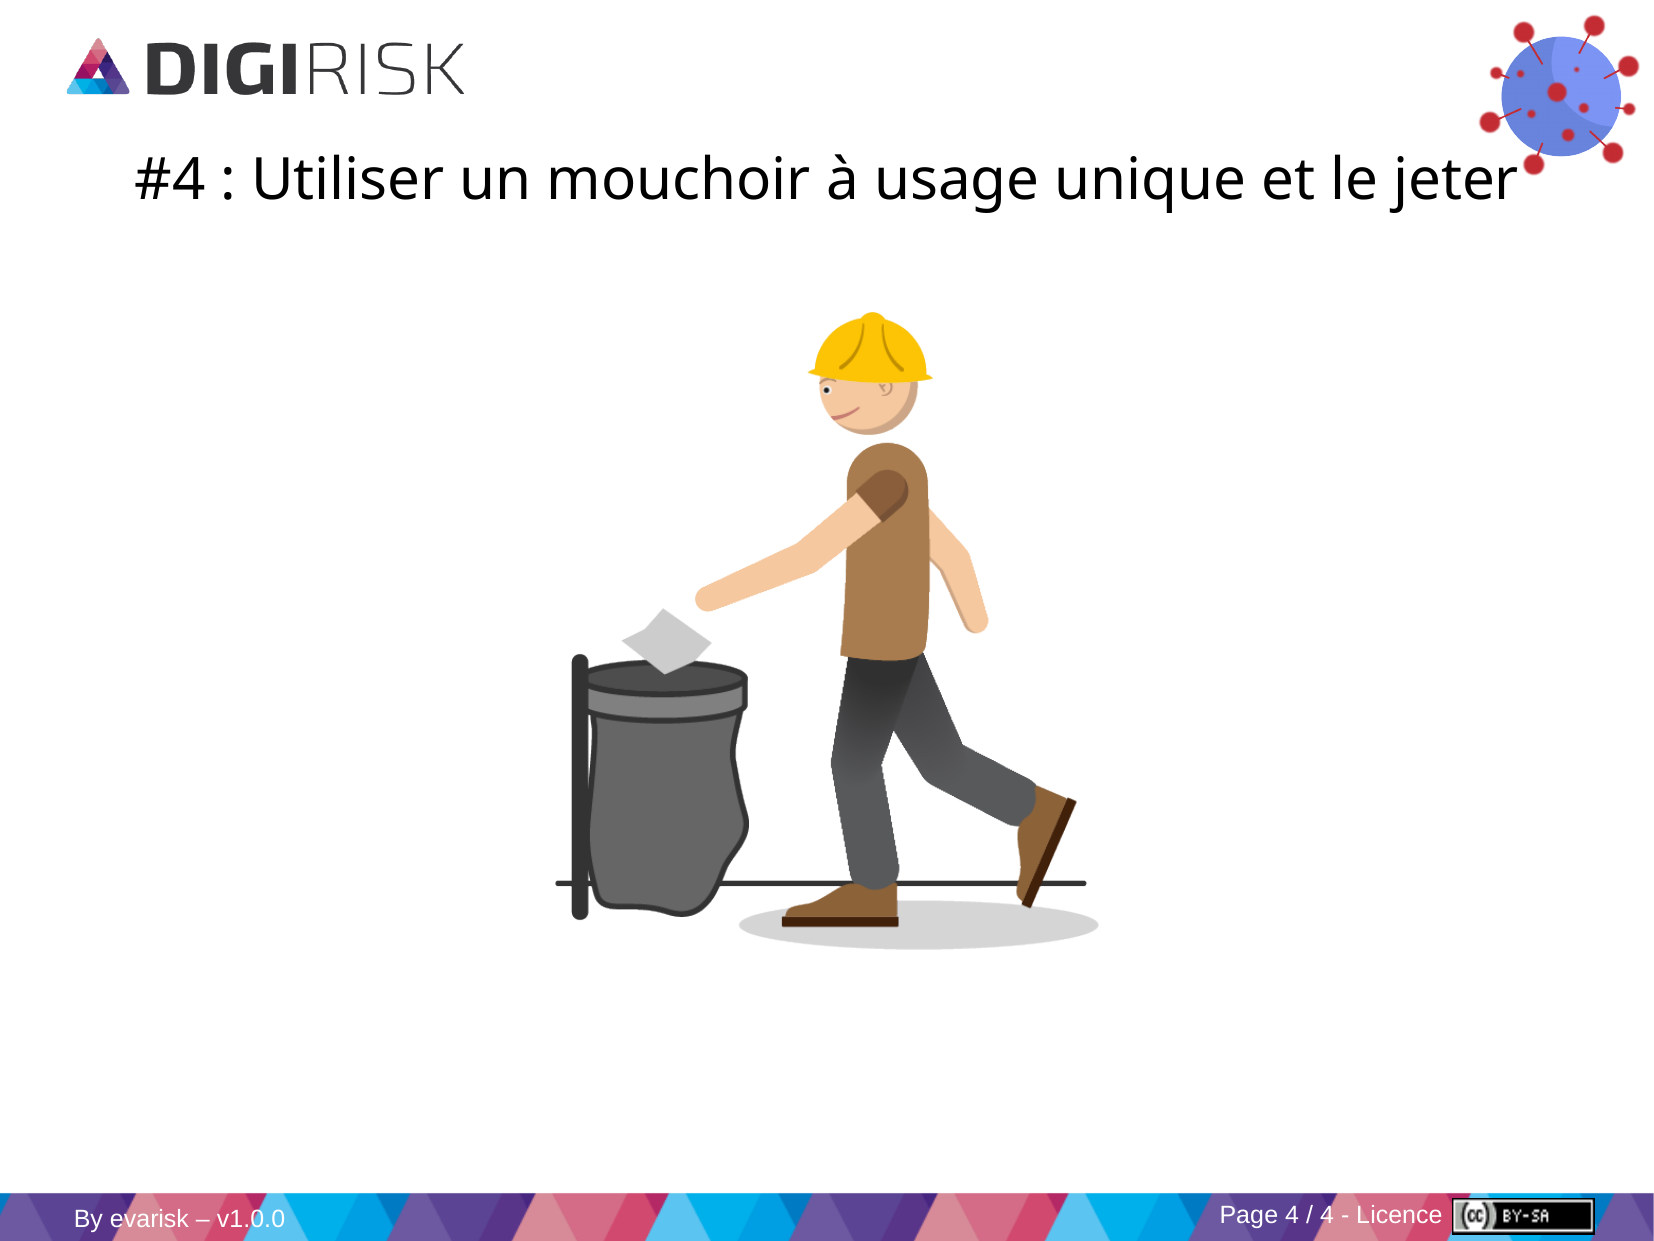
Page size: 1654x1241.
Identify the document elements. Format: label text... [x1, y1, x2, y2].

picture [1470, 6, 1648, 184]
picture [0, 1175, 1654, 1241]
title #4 : Utiliser un mouchoir à usage unique et le jeter [64, 136, 1589, 218]
picture [555, 312, 1099, 950]
picture [64, 35, 464, 95]
